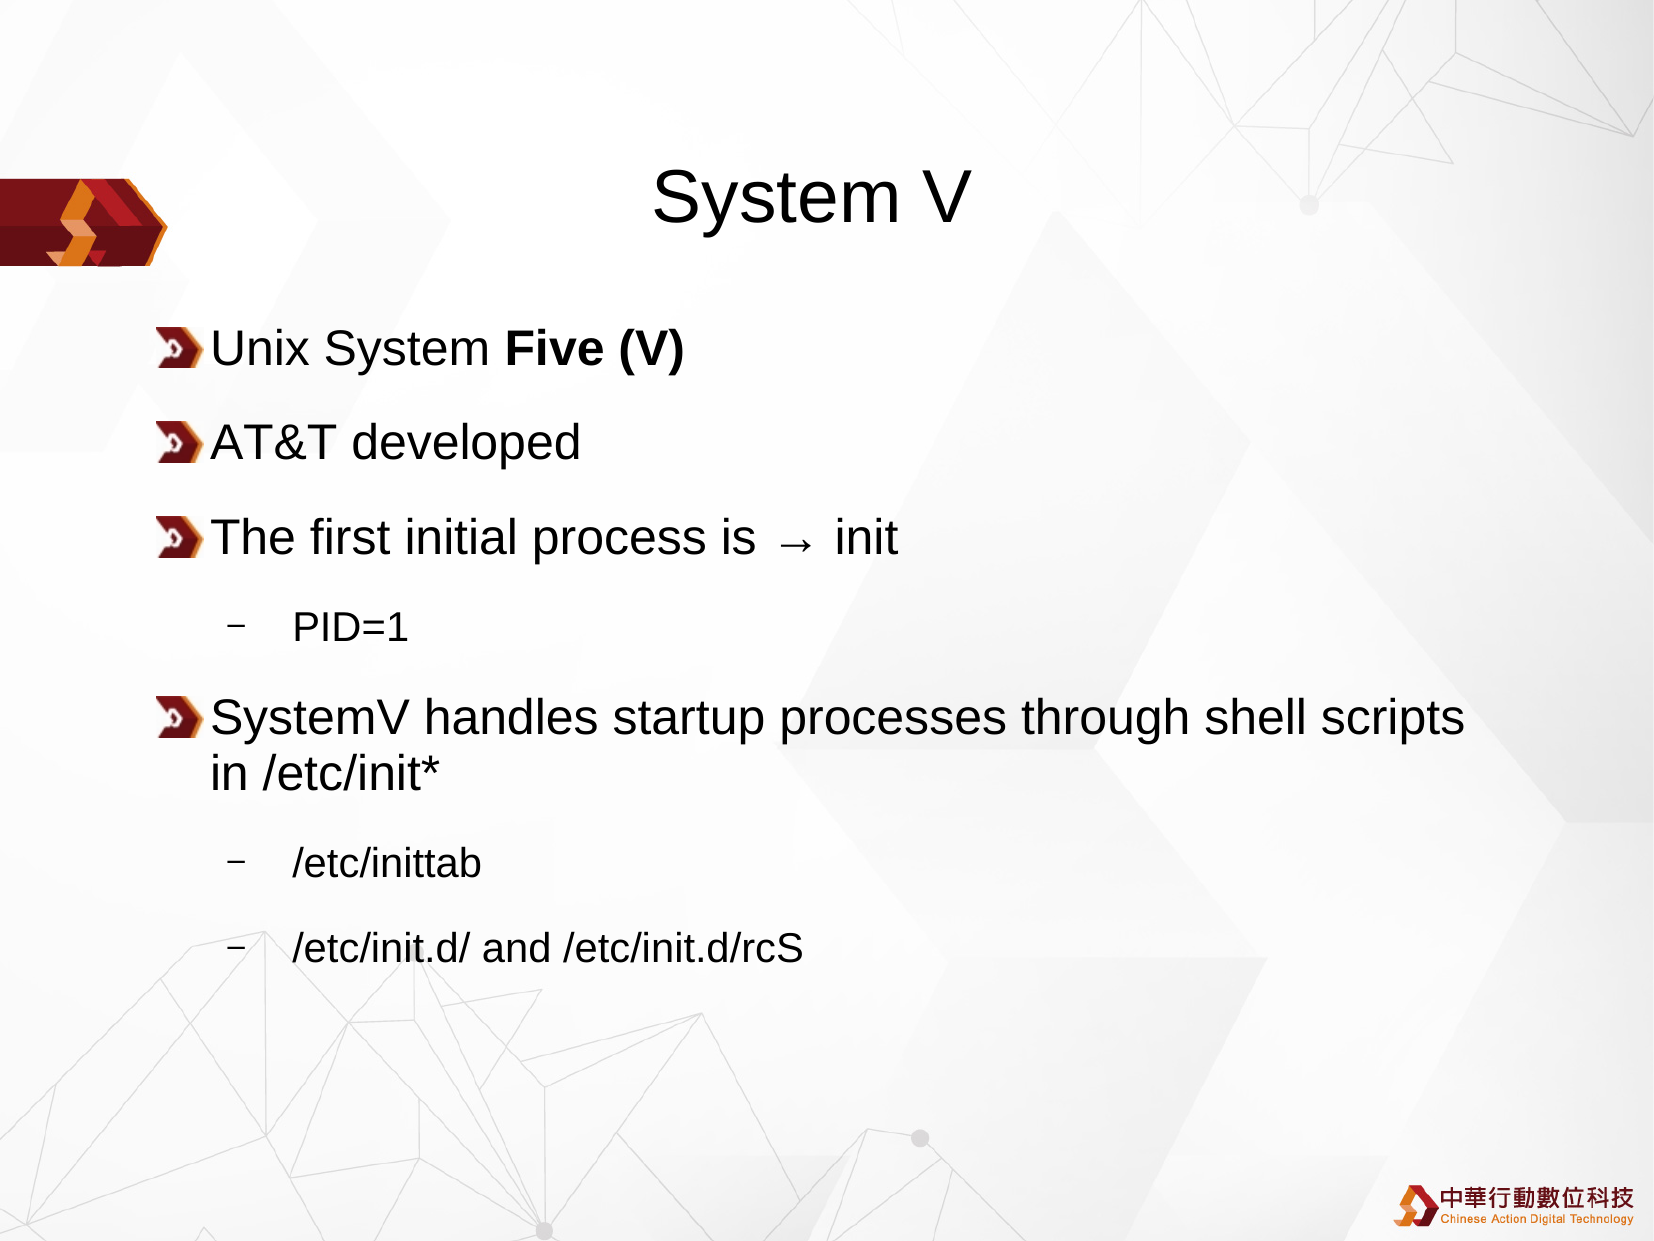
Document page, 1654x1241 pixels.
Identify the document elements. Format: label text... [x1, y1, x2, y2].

title System V [118, 112, 1506, 281]
list Unix System Five (V) AT&T developed The first initial process is → init PID=1 SystemV handles startup processes through shell scripts in /etc/init* /etc/inittab /etc/init.d/ and /etc/init.d/rcS [118, 319, 1571, 1040]
picture [0, 0, 1654, 1241]
